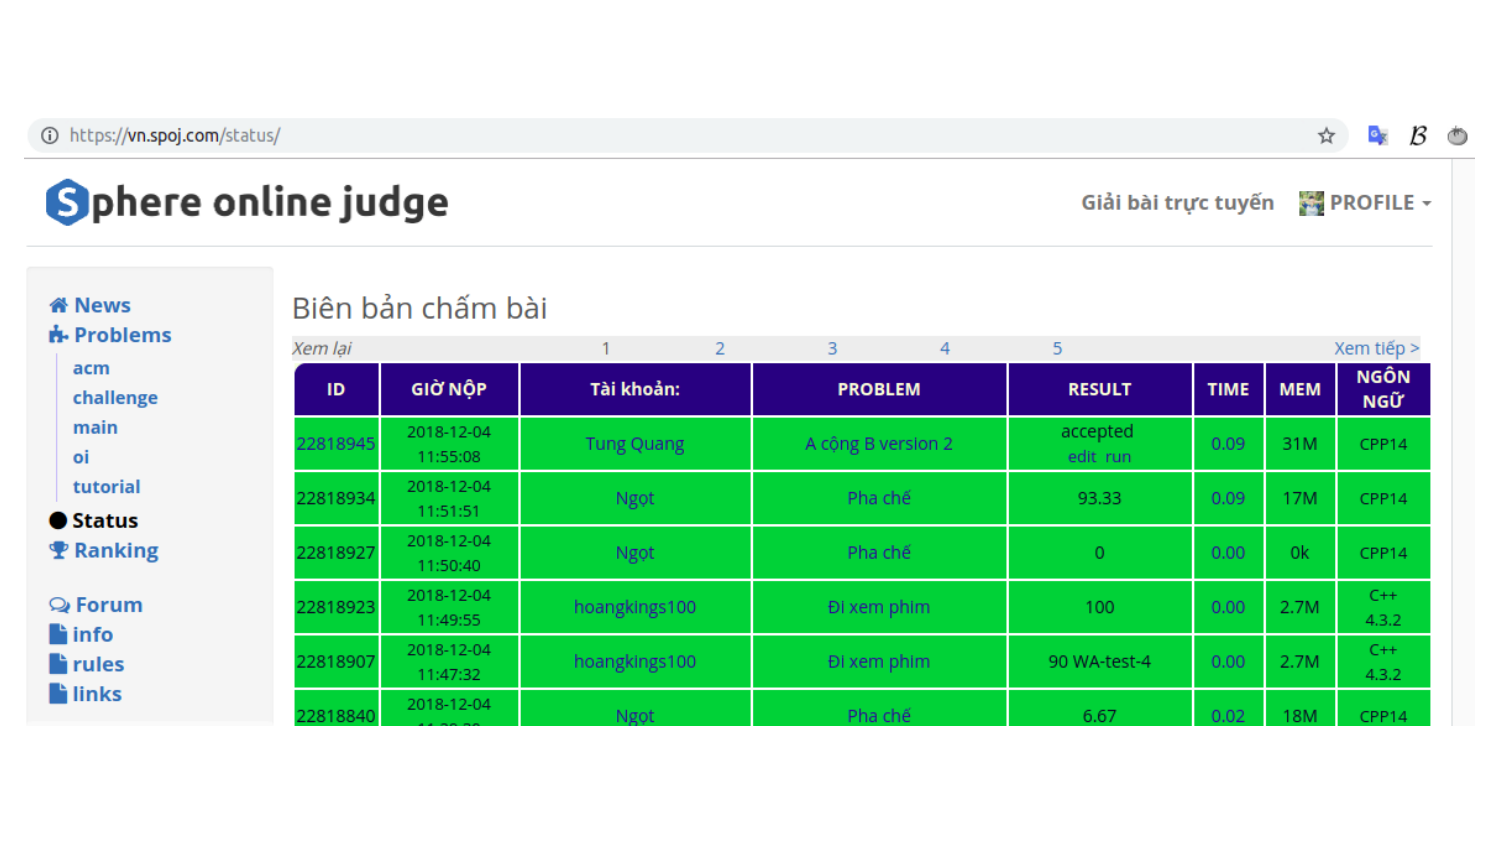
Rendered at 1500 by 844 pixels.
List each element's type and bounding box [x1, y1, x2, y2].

picture [24, 117, 1475, 726]
